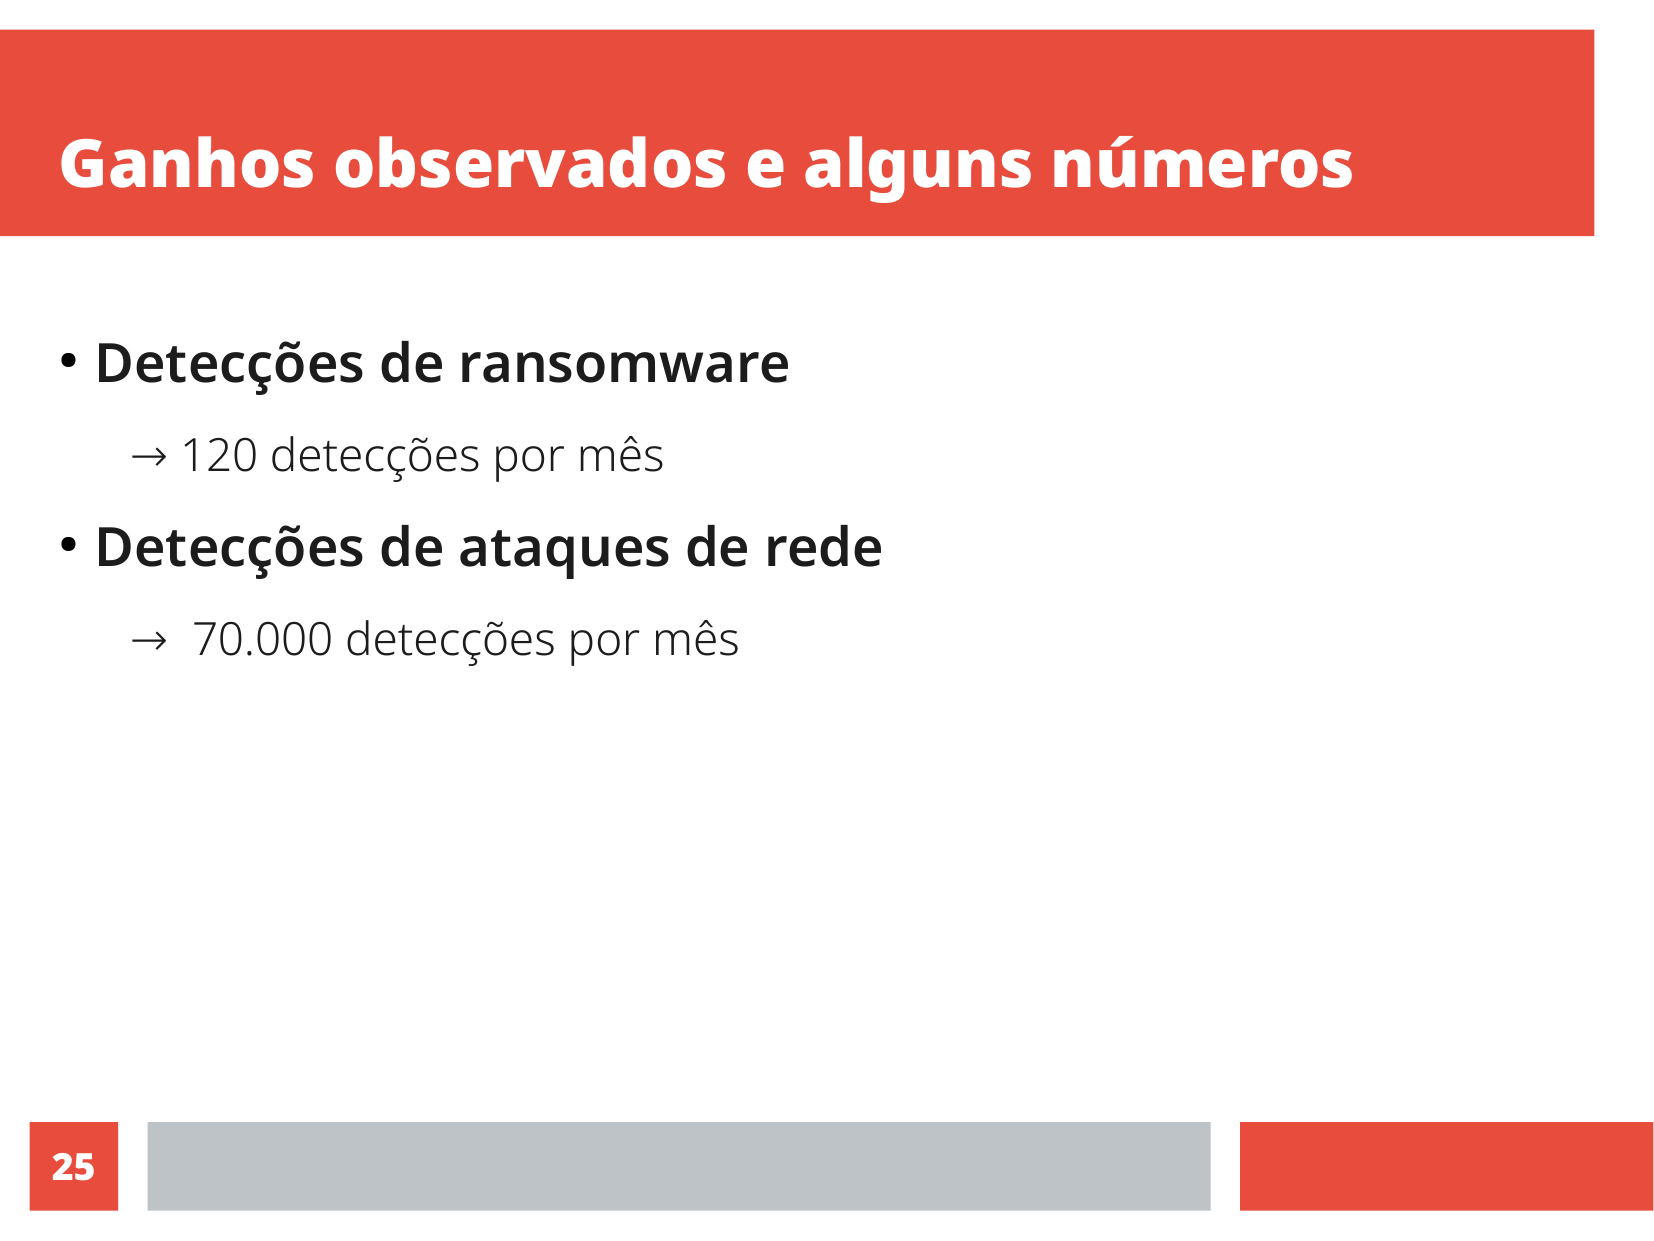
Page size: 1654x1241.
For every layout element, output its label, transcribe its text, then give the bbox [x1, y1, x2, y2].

title Ganhos observados e alguns números [59, 59, 1595, 207]
list Detecções de ransomware → 120 detecções por mês Detecções de ataques de rede → 70.000 detecções por mês [59, 324, 1565, 1093]
